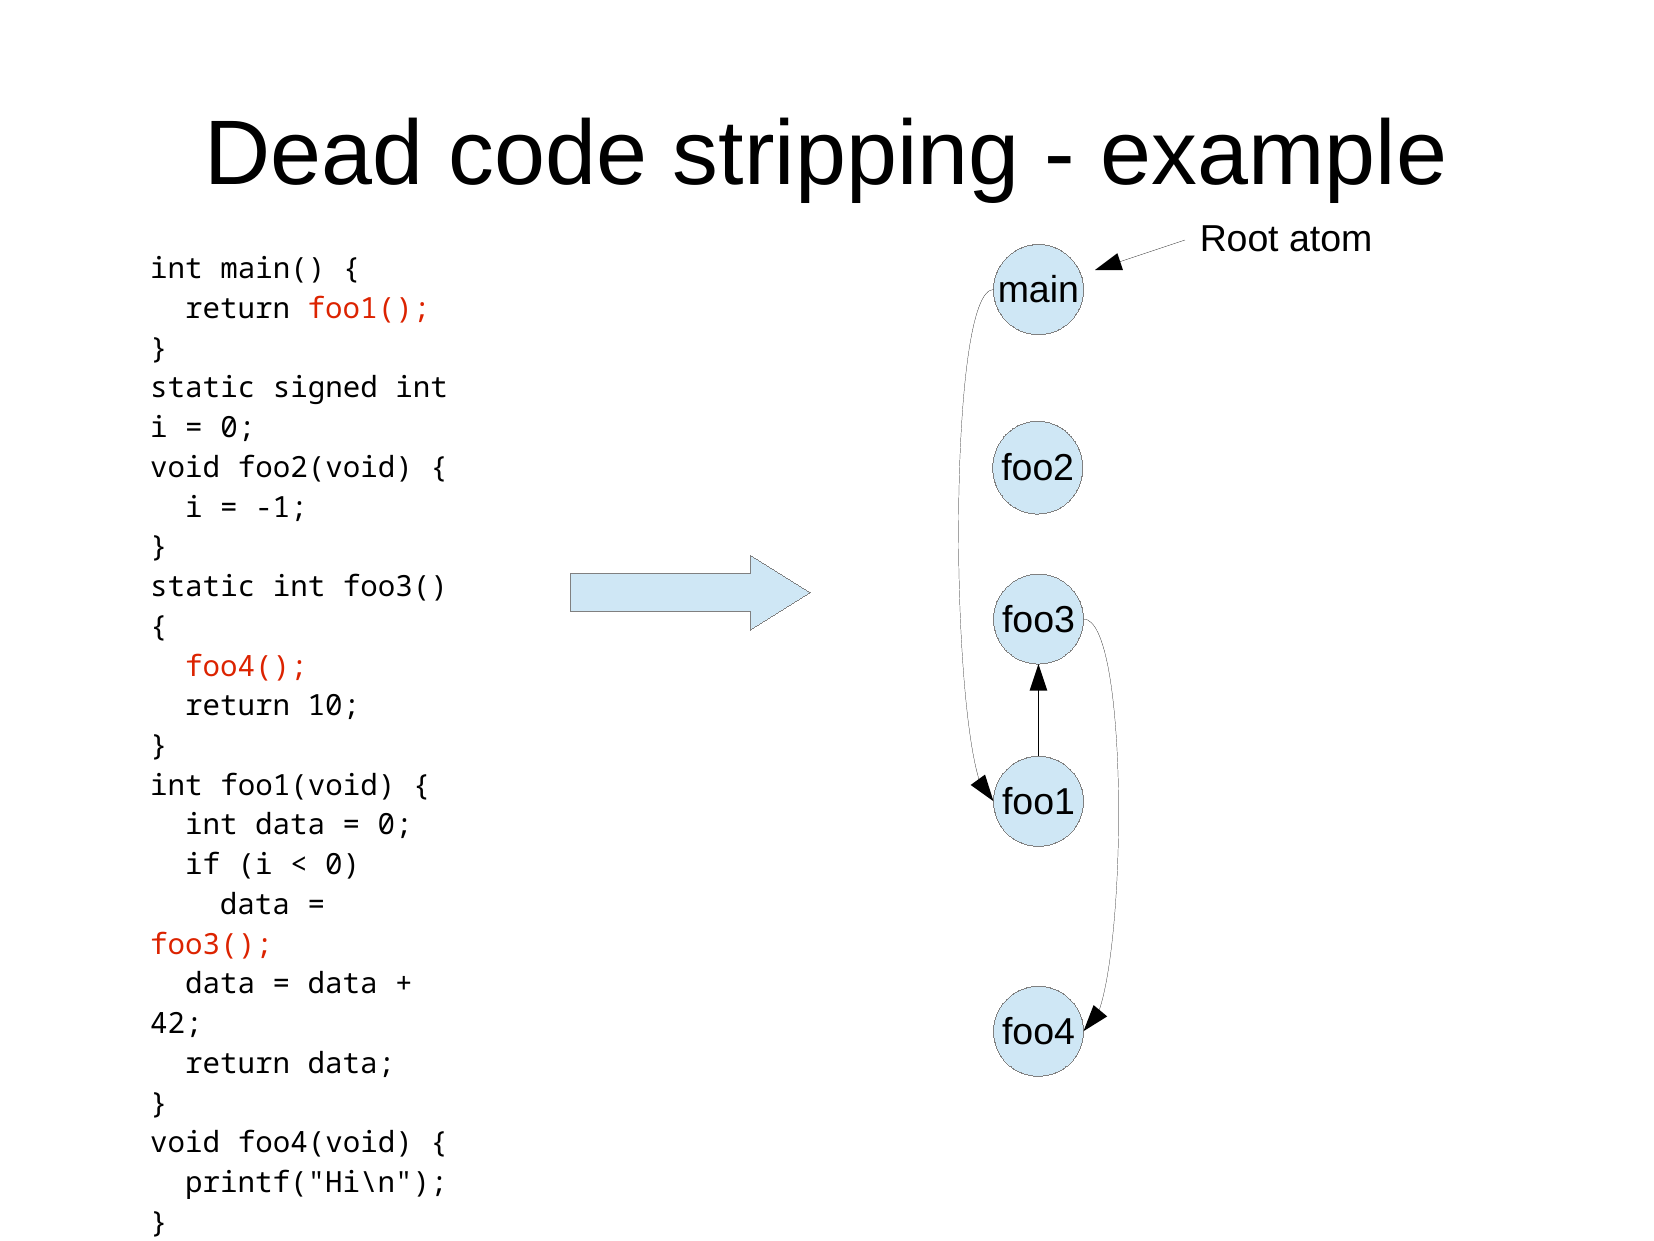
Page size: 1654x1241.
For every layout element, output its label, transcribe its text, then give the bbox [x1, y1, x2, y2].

text_box foo1 [993, 756, 1084, 847]
text_box int main() { return foo1(); } static signed int i = 0; void foo2(void) { i = -1; } static int foo3() { foo4(); return 10; } int foo1(void) { int data = 0; if (i < 0) data = foo3(); data = data + 42; return data; } void foo4(void) { printf("Hi\n"); } [135, 240, 466, 1112]
text_box foo3 [993, 574, 1084, 665]
title Dead code stripping - example [1138, 241, 1185, 257]
text_box [570, 555, 811, 631]
text_box foo2 [992, 421, 1083, 515]
text_box foo4 [993, 986, 1084, 1077]
text_box main [993, 244, 1084, 335]
text_box Root atom [1185, 210, 1396, 267]
title Dead code stripping - example [82, 49, 1571, 257]
